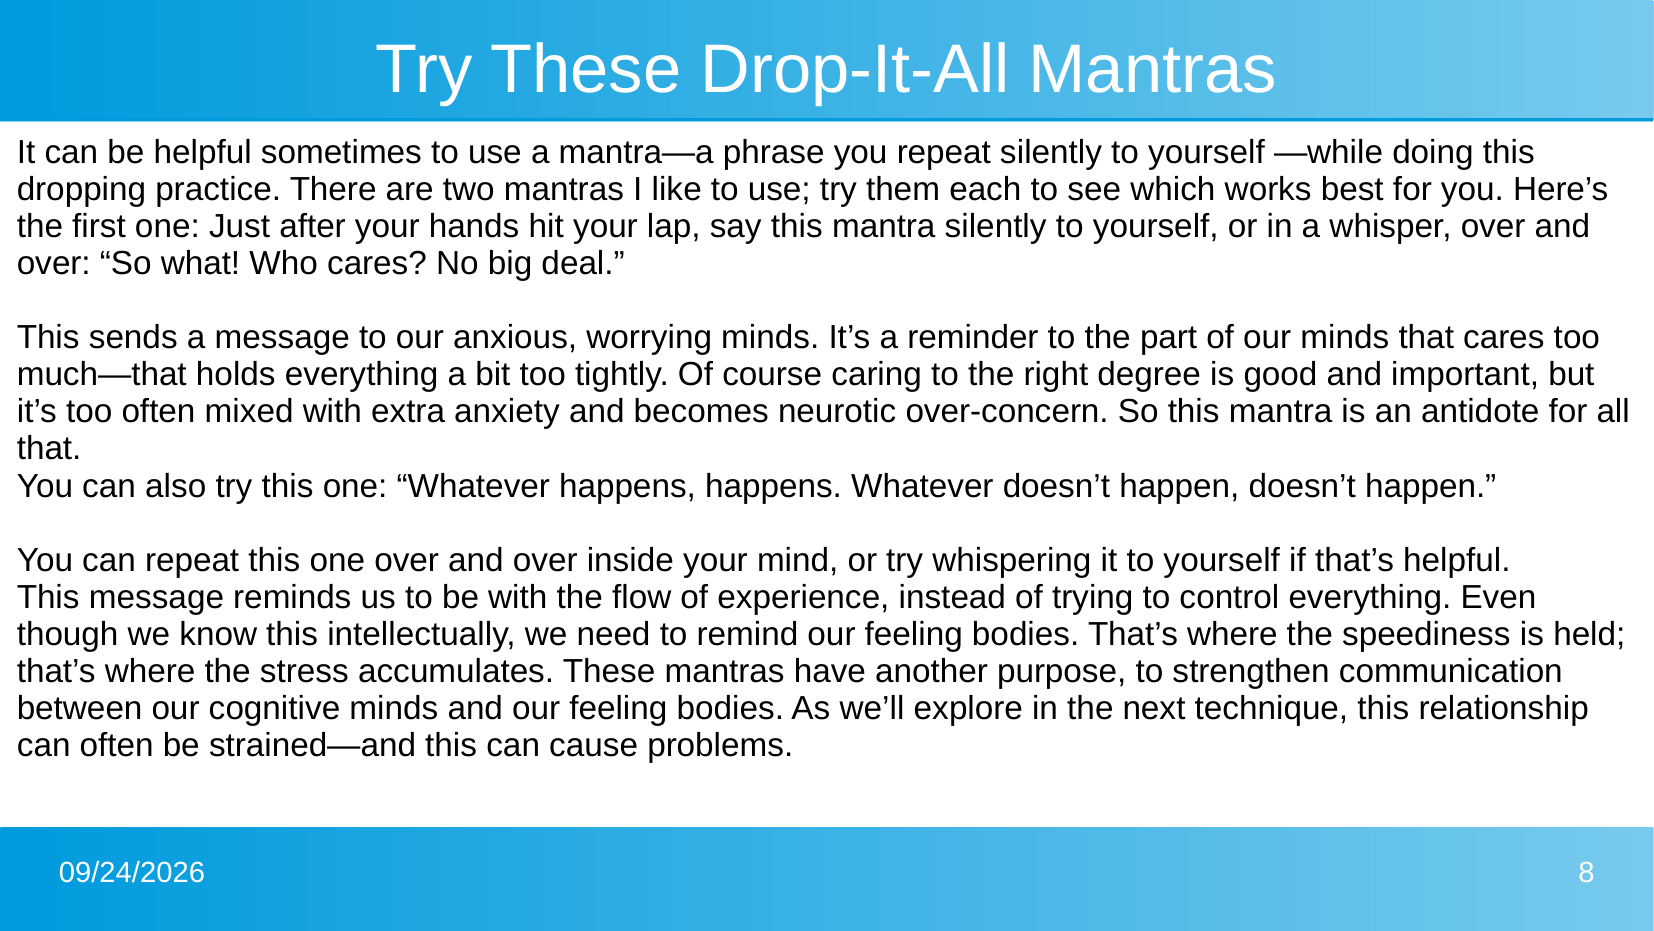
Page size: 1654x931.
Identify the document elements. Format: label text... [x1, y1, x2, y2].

title Try These Drop-It-All Mantras [59, 29, 1595, 108]
text_box It can be helpful sometimes to use a mantra—a phrase you repeat silently to yourself —while doing this dropping practice. There are two mantras I like to use; try them each to see which works best for you. Here’s the first one: Just after your hands hit your lap, say this mantra silently to yourself, or in a whisper, over and over: “So what! Who cares? No big deal.” This sends a message to our anxious, worrying minds. It’s a reminder to the part of our minds that cares too much—that holds everything a bit too tightly. Of course caring to the right degree is good and important, but it’s too often mixed with extra anxiety and becomes neurotic over-concern. So this mantra is an antidote for all that. You can also try this one: “Whatever happens, happens. Whatever doesn’t happen, doesn’t happen.” You can repeat this one over and over inside your mind, or try whispering it to yourself if that’s helpful. This message reminds us to be with the flow of experience, instead of trying to control everything. Even though we know this intellectually, we need to remind our feeling bodies. That’s where the speediness is held; that’s where the stress accumulates. These mantras have another purpose, to strengthen communication between our cognitive minds and our feeling bodies. As we’ll explore in the next technique, this relationship can often be strained—and this can cause problems. [2, 126, 1654, 813]
